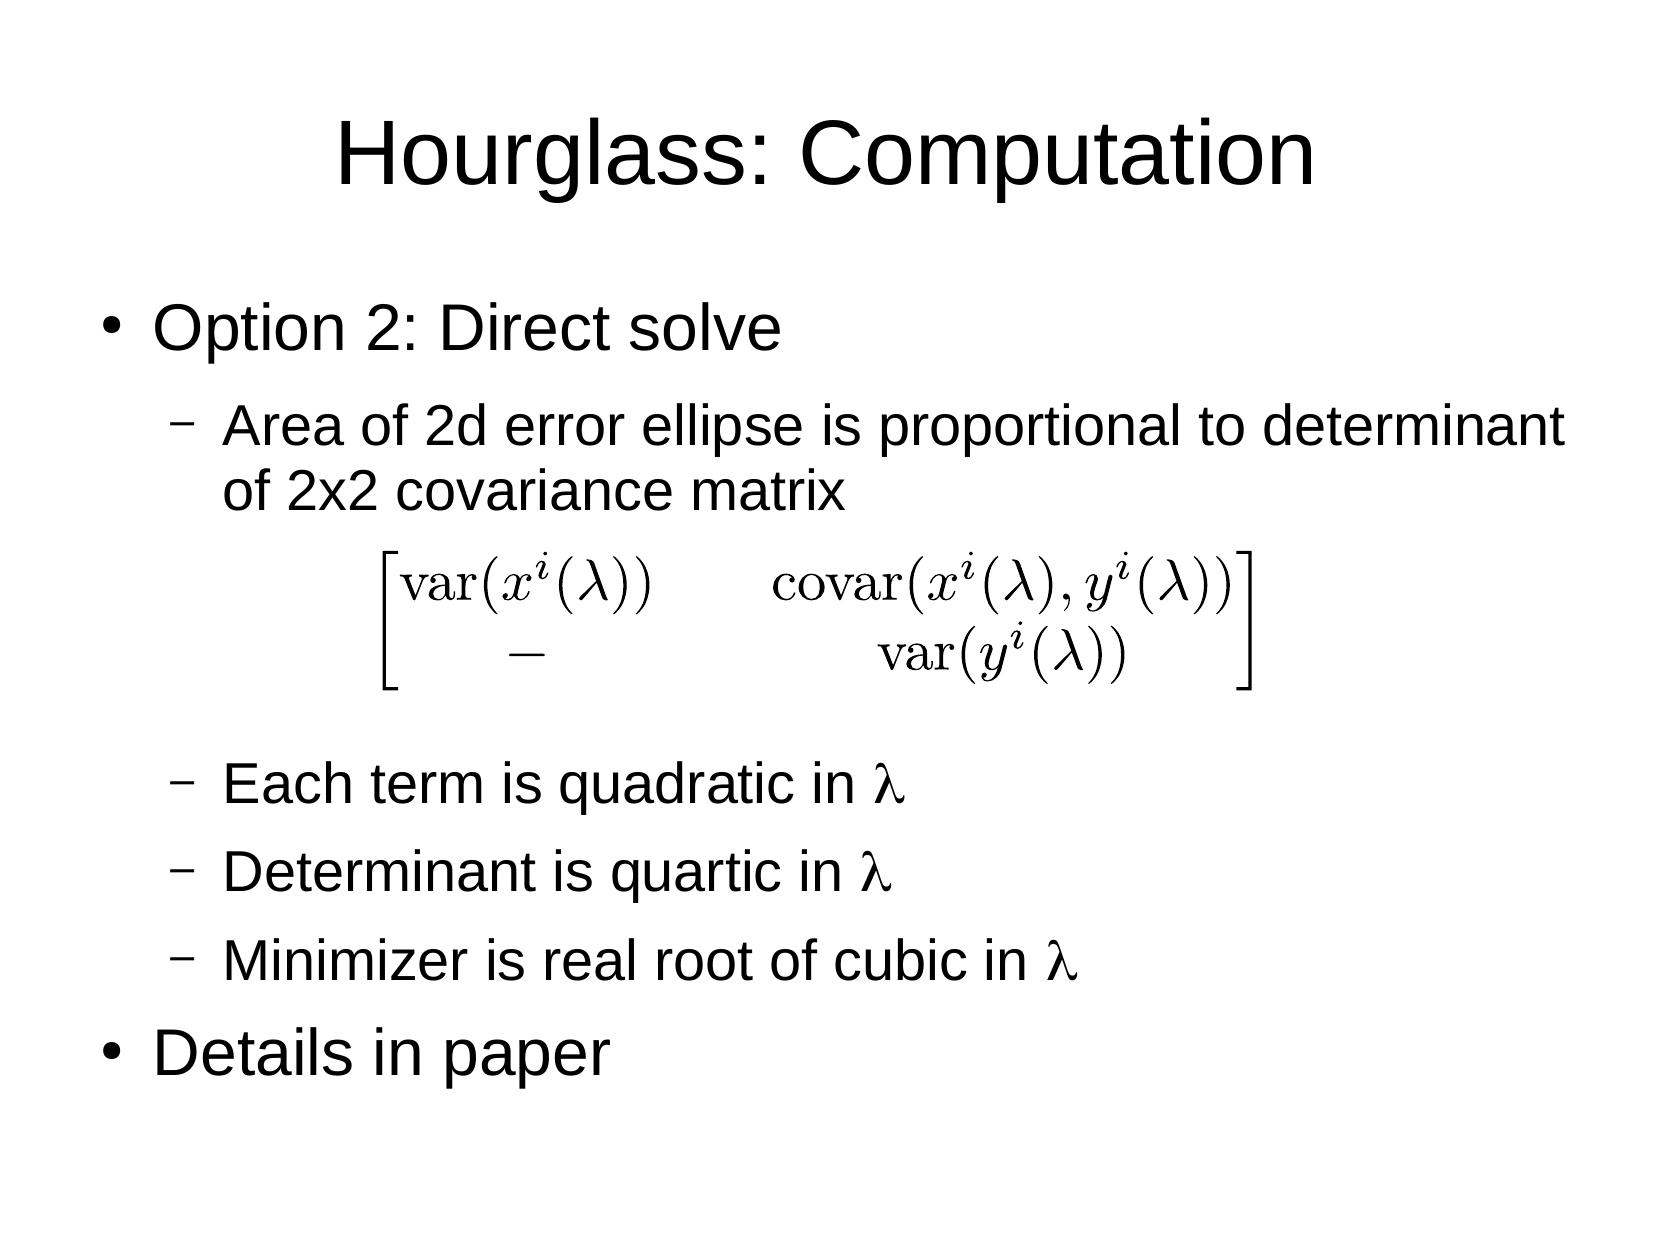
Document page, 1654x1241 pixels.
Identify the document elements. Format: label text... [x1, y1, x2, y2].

text_box [368, 550, 1267, 691]
title Hourglass: Computation [82, 49, 1571, 257]
list Option 2: Direct solve Area of 2d error ellipse is proportional to determinant of 2x2 covariance matrix Each term is quadratic in l Determinant is quartic in l Minimizer is real root of cubic in l Details in paper [82, 290, 1571, 1091]
